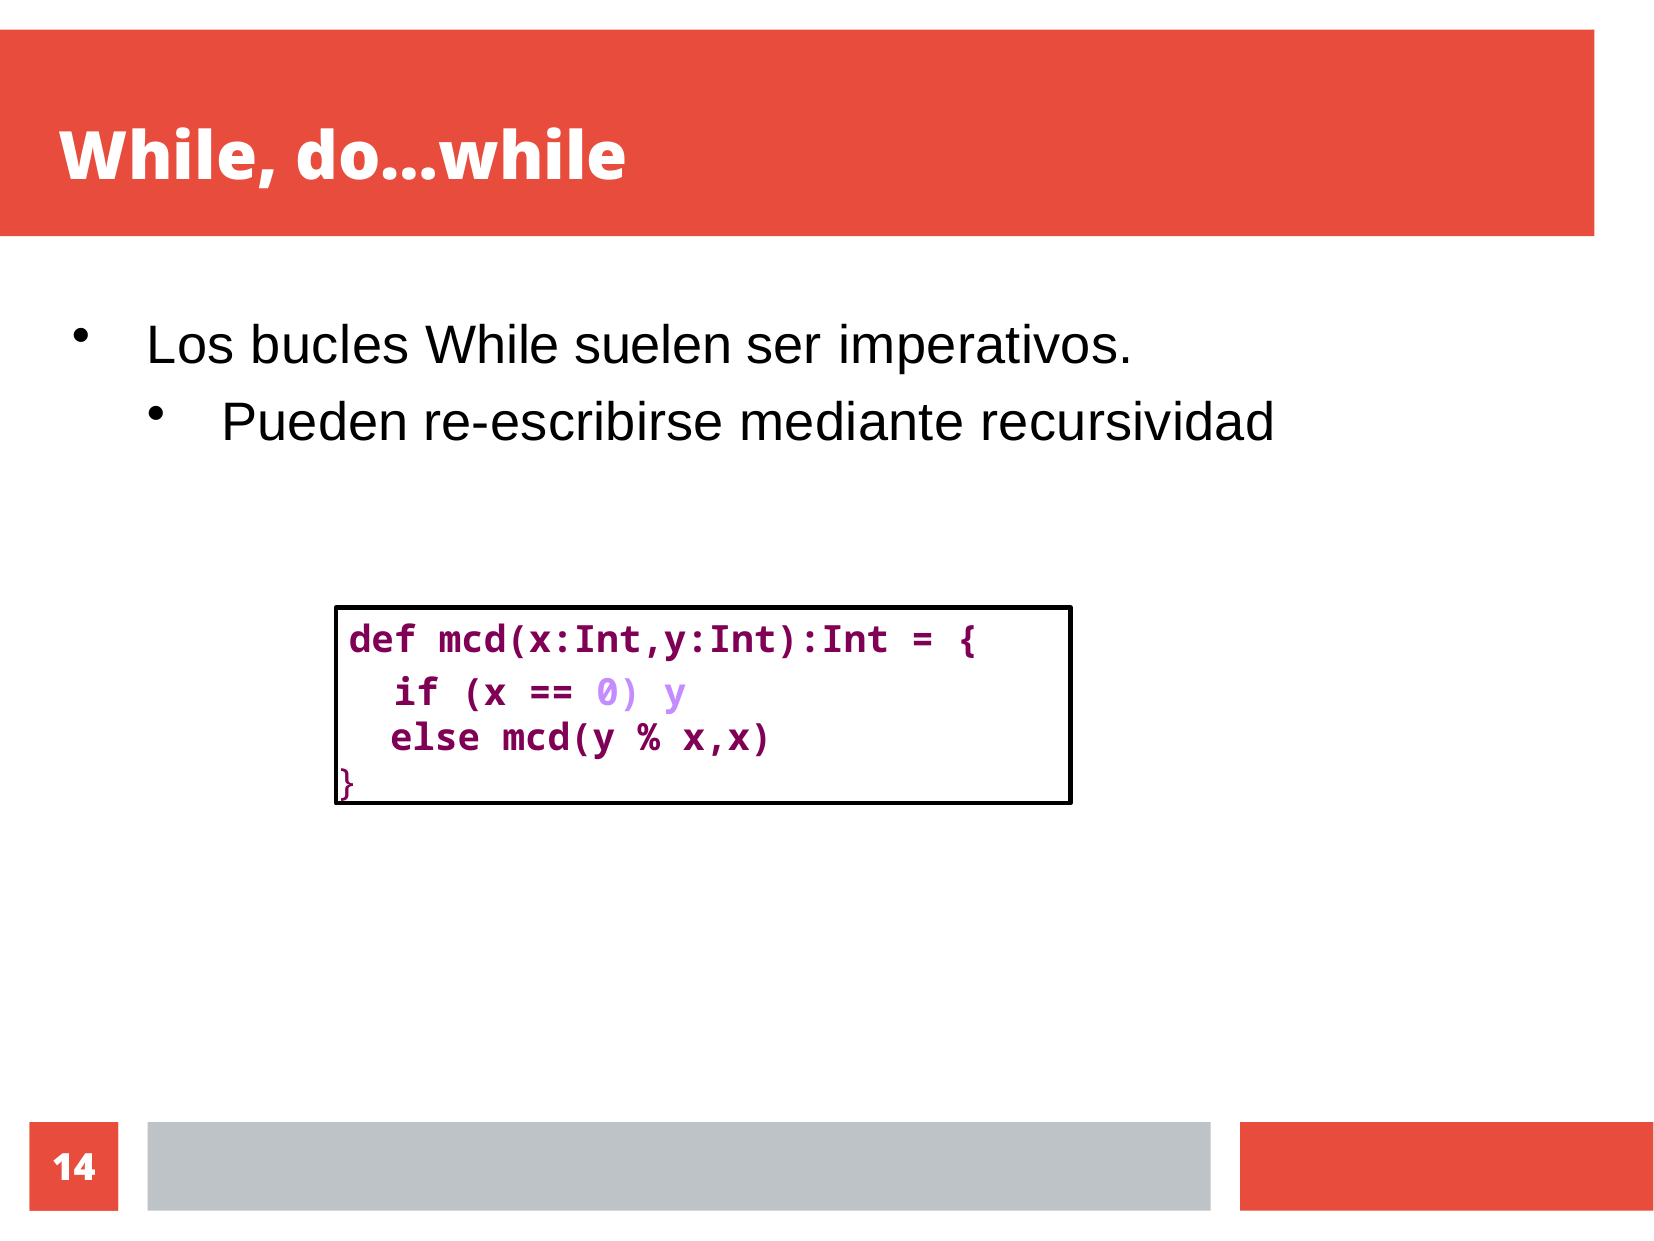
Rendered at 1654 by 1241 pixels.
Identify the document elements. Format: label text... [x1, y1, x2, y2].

text_box def mcd(x:Int,y:Int):Int = { if (x == 0) y else mcd(y % x,x) } [335, 607, 1071, 804]
text_box Los bucles While suelen ser imperativos. Pueden re-escribirse mediante recursividad [69, 309, 1305, 452]
title While, do…while [59, 66, 1595, 200]
